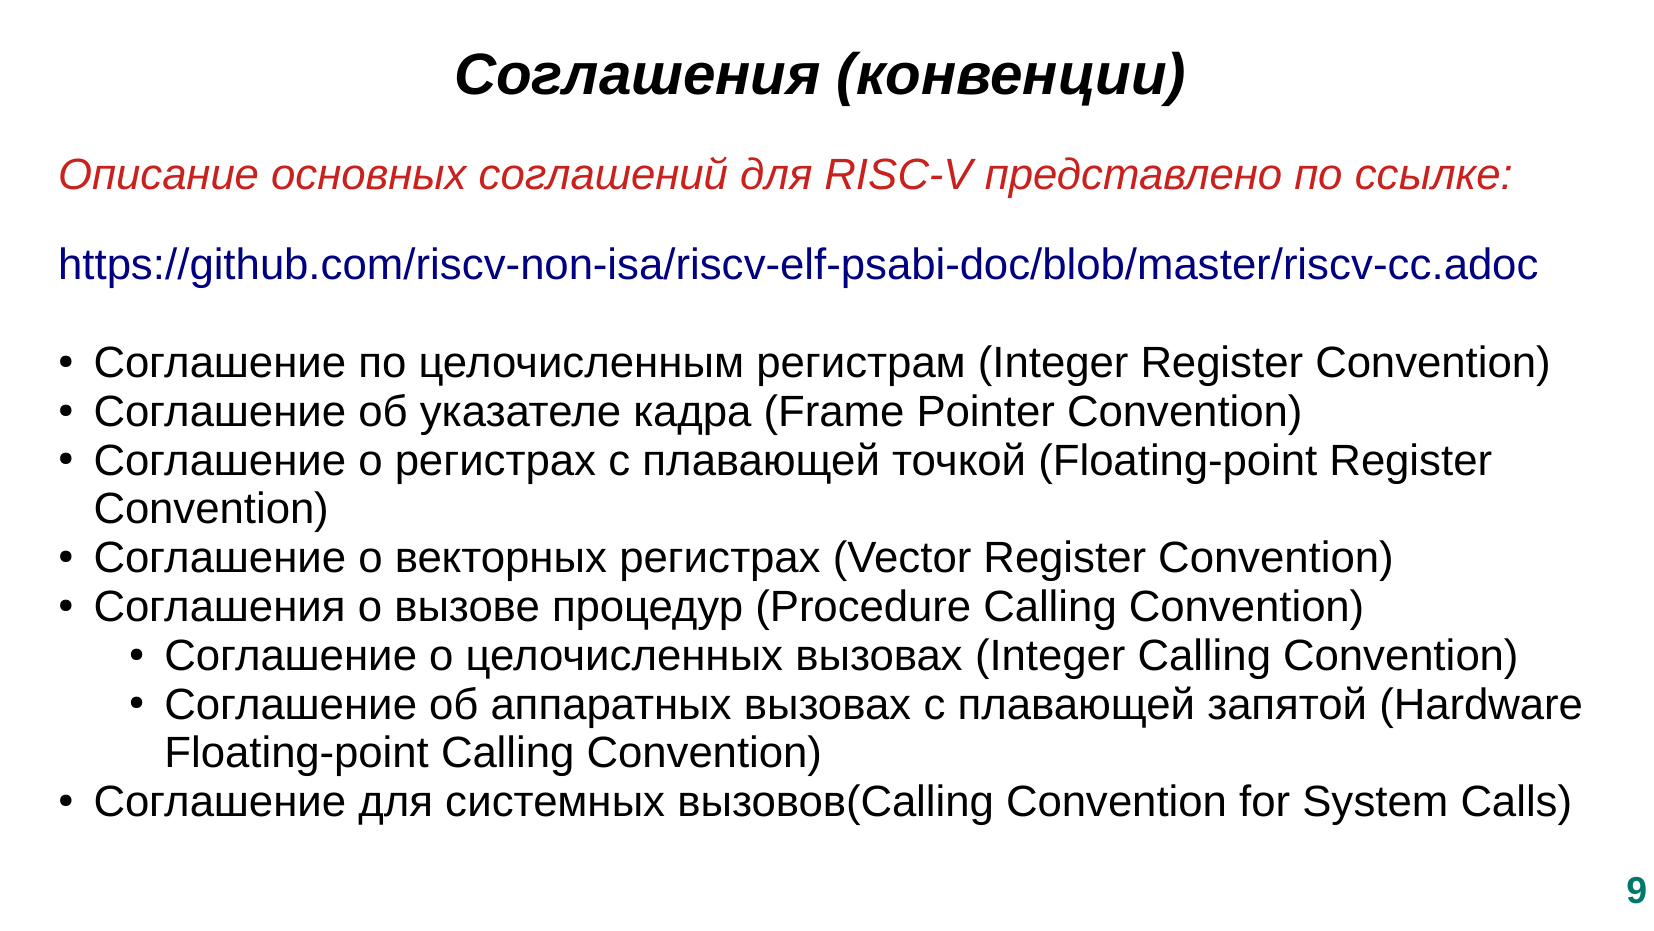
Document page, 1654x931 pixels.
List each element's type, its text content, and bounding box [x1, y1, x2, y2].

text_box Описание основных соглашений для RISC-V представлено по ссылке: https://github.com/riscv-non-isa/riscv-elf-psabi-doc/blob/master/riscv-cc.adoc Соглашение по целочисленным регистрам (Integer Register Convention) Соглашение об указателе кадра (Frame Pointer Convention) Соглашение о регистрах с плавающей точкой (Floating-point Register Convention) Соглашение о векторных регистрах (Vector Register Convention) Соглашения о вызове процедур (Procedure Calling Convention) Соглашение о целочисленных вызовах (Integer Calling Convention) Соглашение об аппаратных вызовах с плавающей запятой (Hardware Floating-point Calling Convention) Соглашение для системных вызовов(Calling Convention for System Calls) [43, 142, 1607, 834]
text_box <номер> [1460, 862, 1652, 931]
text_box Соглашения (конвенции) [439, 28, 1202, 114]
